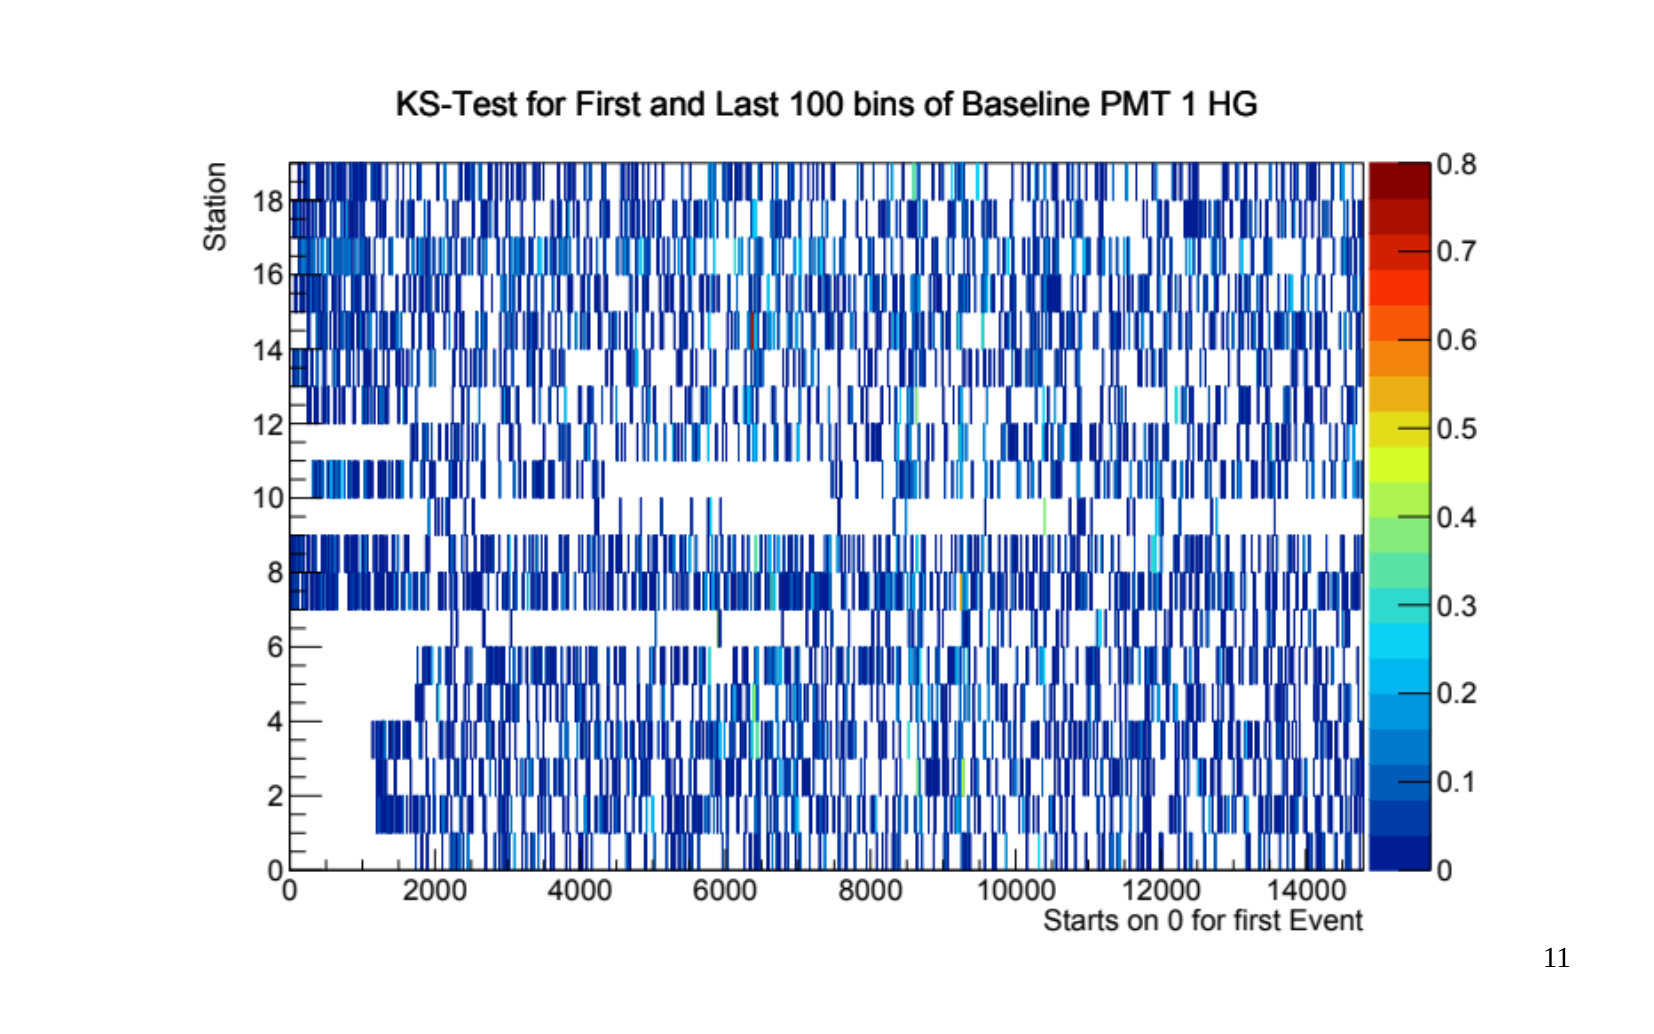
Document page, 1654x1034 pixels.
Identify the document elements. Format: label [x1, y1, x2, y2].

picture [156, 75, 1498, 959]
